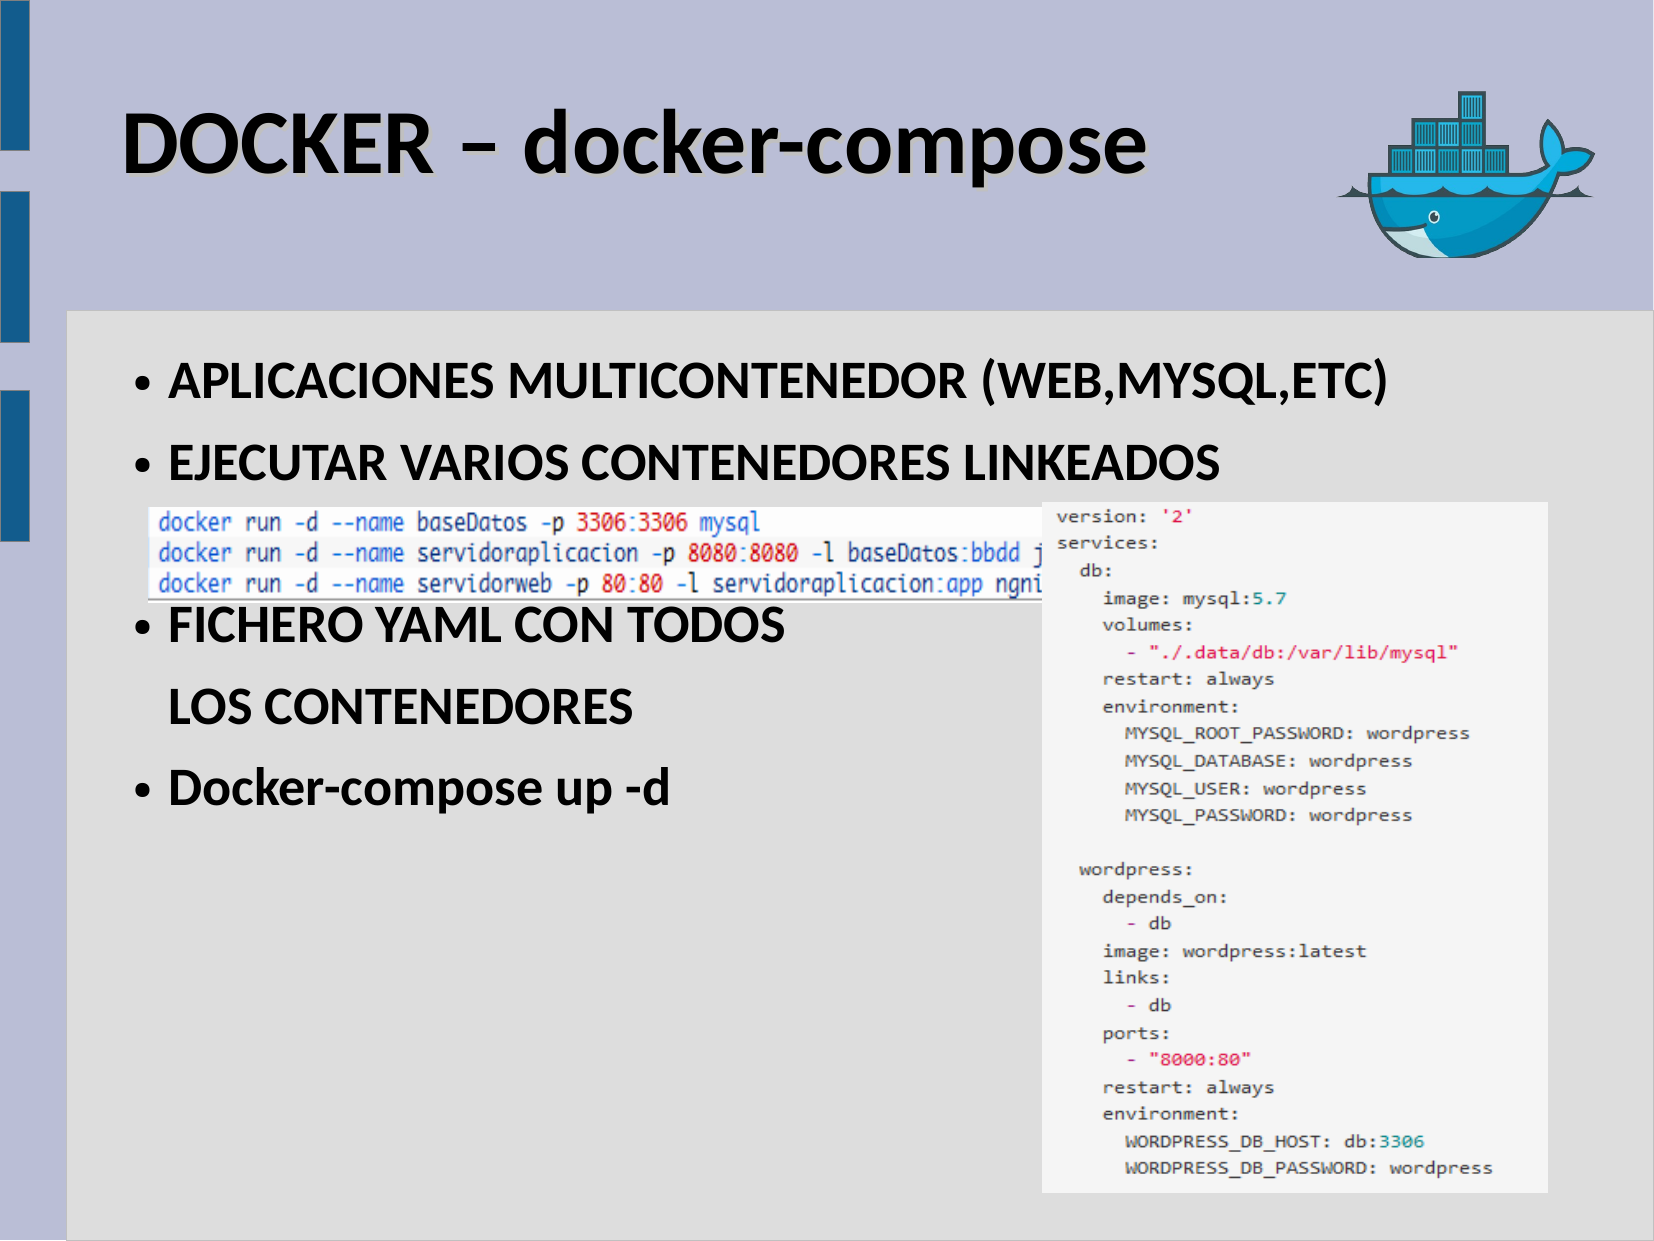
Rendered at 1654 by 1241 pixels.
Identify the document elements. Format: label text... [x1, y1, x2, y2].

text_box DOCKER – docker-compose [106, 97, 1287, 225]
picture [1287, 35, 1642, 258]
picture [148, 502, 1548, 1193]
text_box APLICACIONES MULTICONTENEDOR (WEB,MYSQL,ETC) EJECUTAR VARIOS CONTENEDORES LINKEADOS FICHERO YAML CON TODOS LOS CONTENEDORES Docker-compose up -d [118, 323, 1583, 1241]
